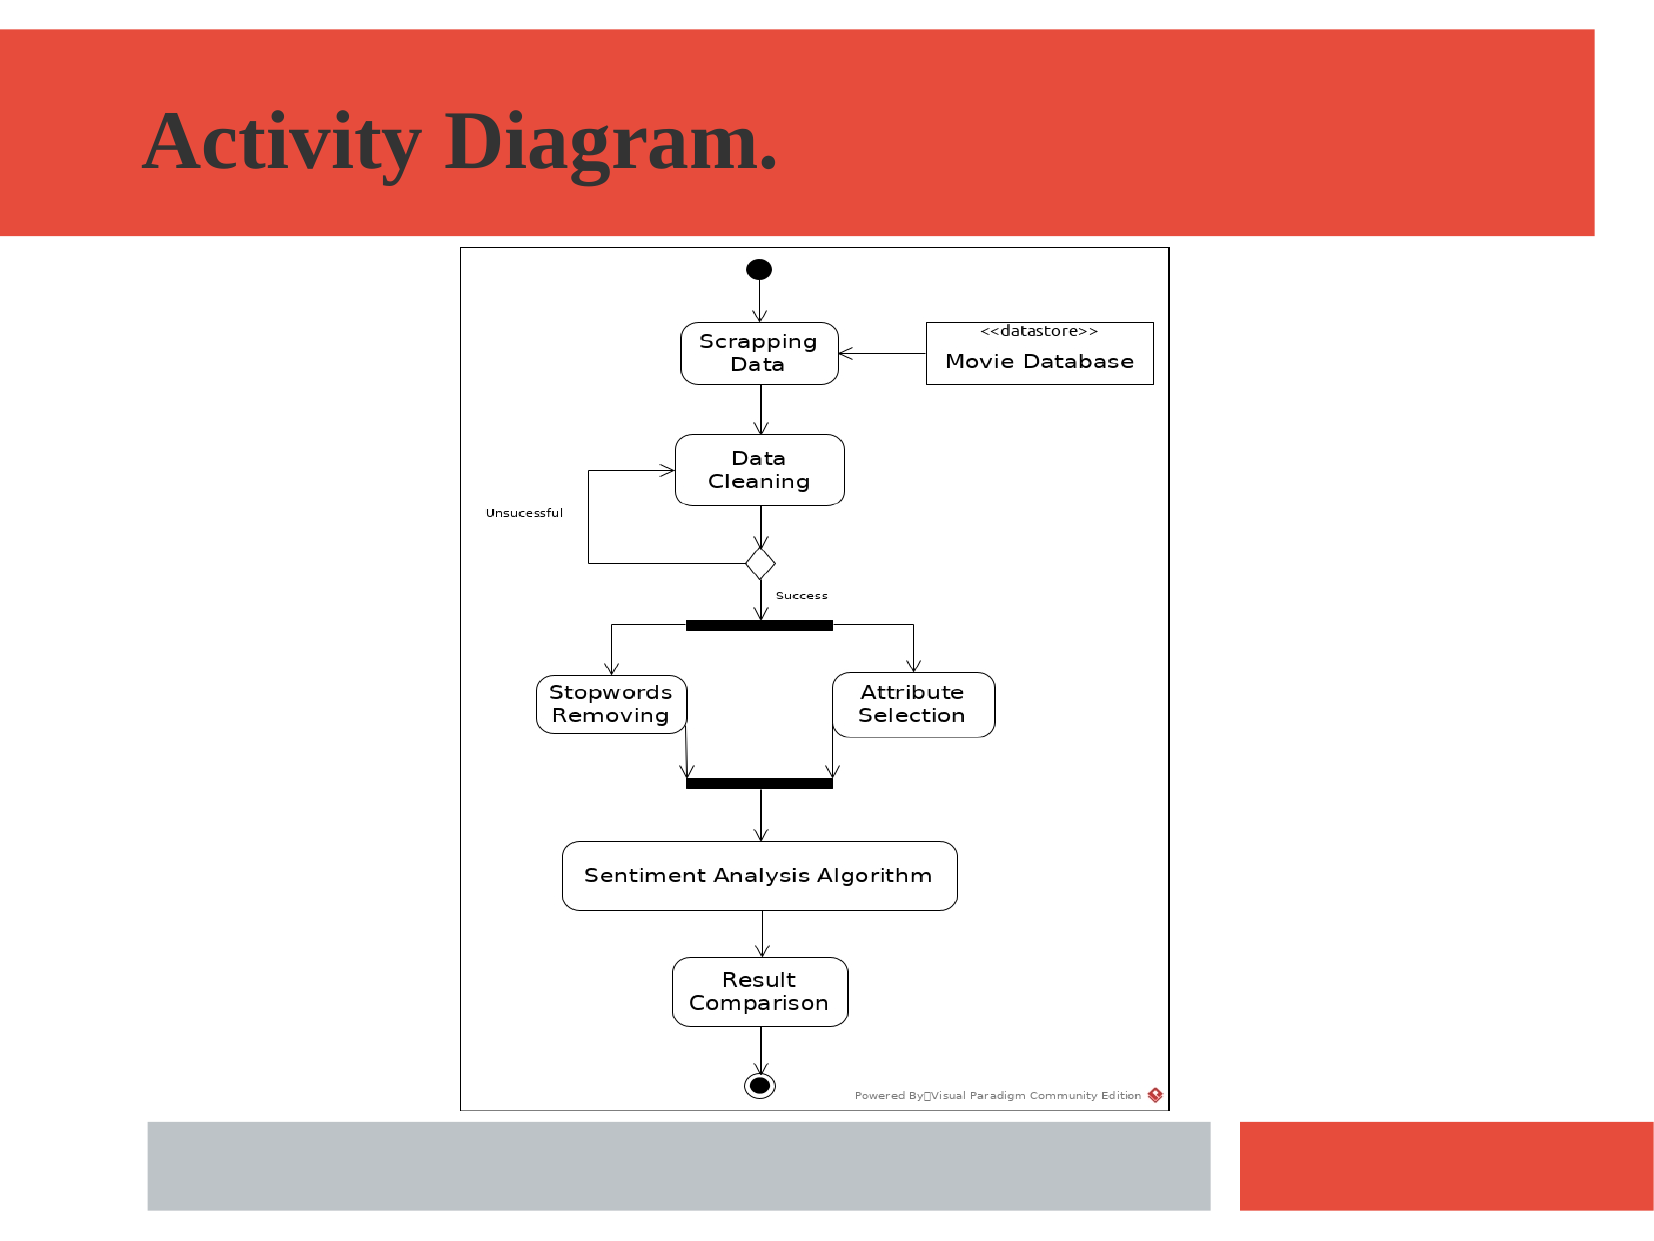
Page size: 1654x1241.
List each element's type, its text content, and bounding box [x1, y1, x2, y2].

text_box Activity Diagram. [141, 31, 1595, 239]
picture [460, 247, 1170, 1111]
